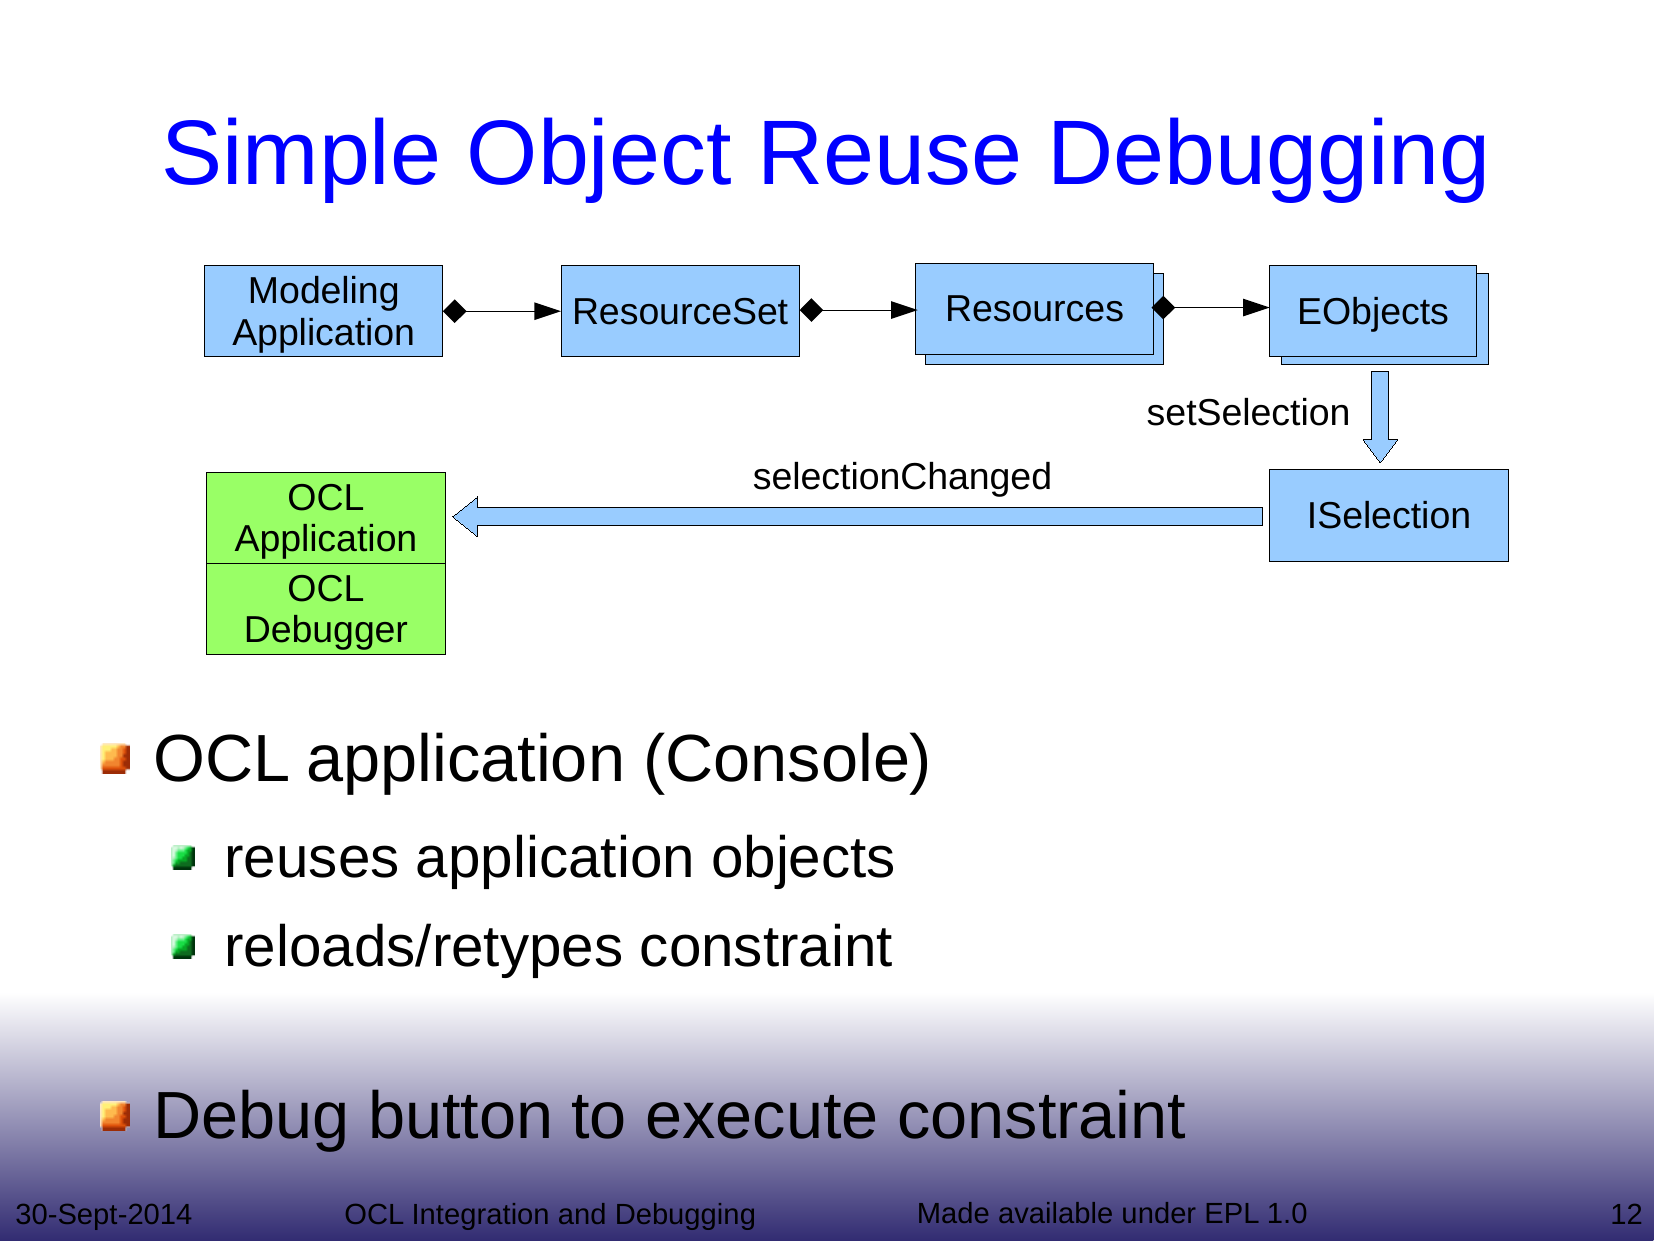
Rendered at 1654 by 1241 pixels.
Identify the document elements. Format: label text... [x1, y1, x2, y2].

text_box ISelection [1269, 469, 1509, 562]
list OCL application (Console) reuses application objects reloads/retypes constraint Debug button to execute constraint [82, 720, 1571, 1154]
text_box setSelection [1131, 383, 1366, 441]
text_box OCL Application [206, 472, 446, 563]
text_box ResourceSet [561, 265, 800, 357]
text_box Resources [915, 263, 1154, 355]
text_box Modeling Application [204, 265, 443, 357]
text_box selectionChanged [738, 447, 1067, 505]
text_box OCL Debugger [206, 563, 446, 655]
text_box EObjects [1281, 273, 1489, 365]
text_box Resources [925, 312, 1164, 365]
text_box EObjects [1269, 265, 1477, 357]
title Simple Object Reuse Debugging [82, 49, 1571, 257]
text_box [1364, 371, 1398, 463]
text_box Resources [1154, 273, 1164, 304]
text_box [452, 496, 1263, 537]
